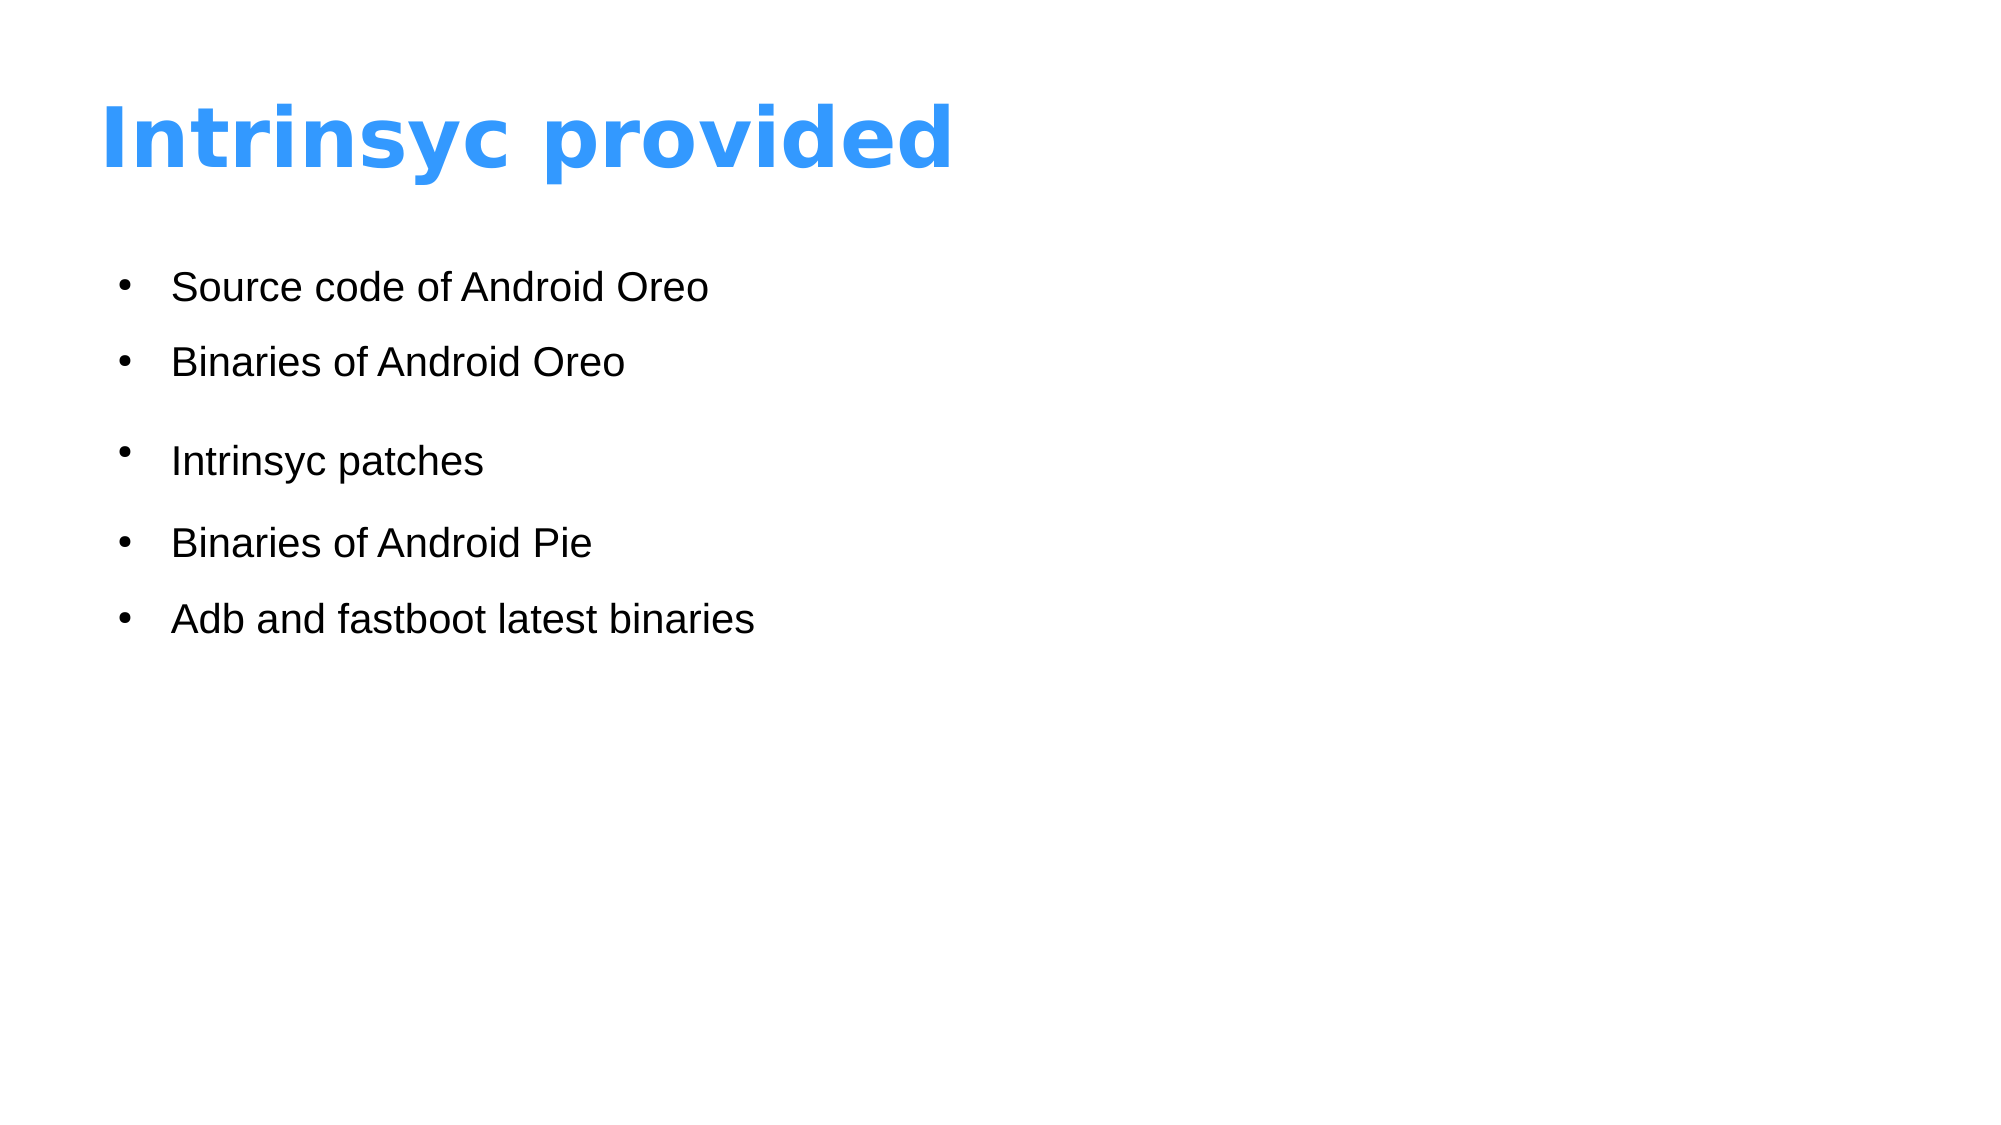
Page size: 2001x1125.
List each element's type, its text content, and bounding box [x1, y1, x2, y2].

title Intrinsyc provided [99, 44, 1900, 233]
list Source code of Android Oreo Binaries of Android Oreo Intrinsyc patches Binaries of Android Pie Adb and fastboot latest binaries [99, 263, 1900, 916]
